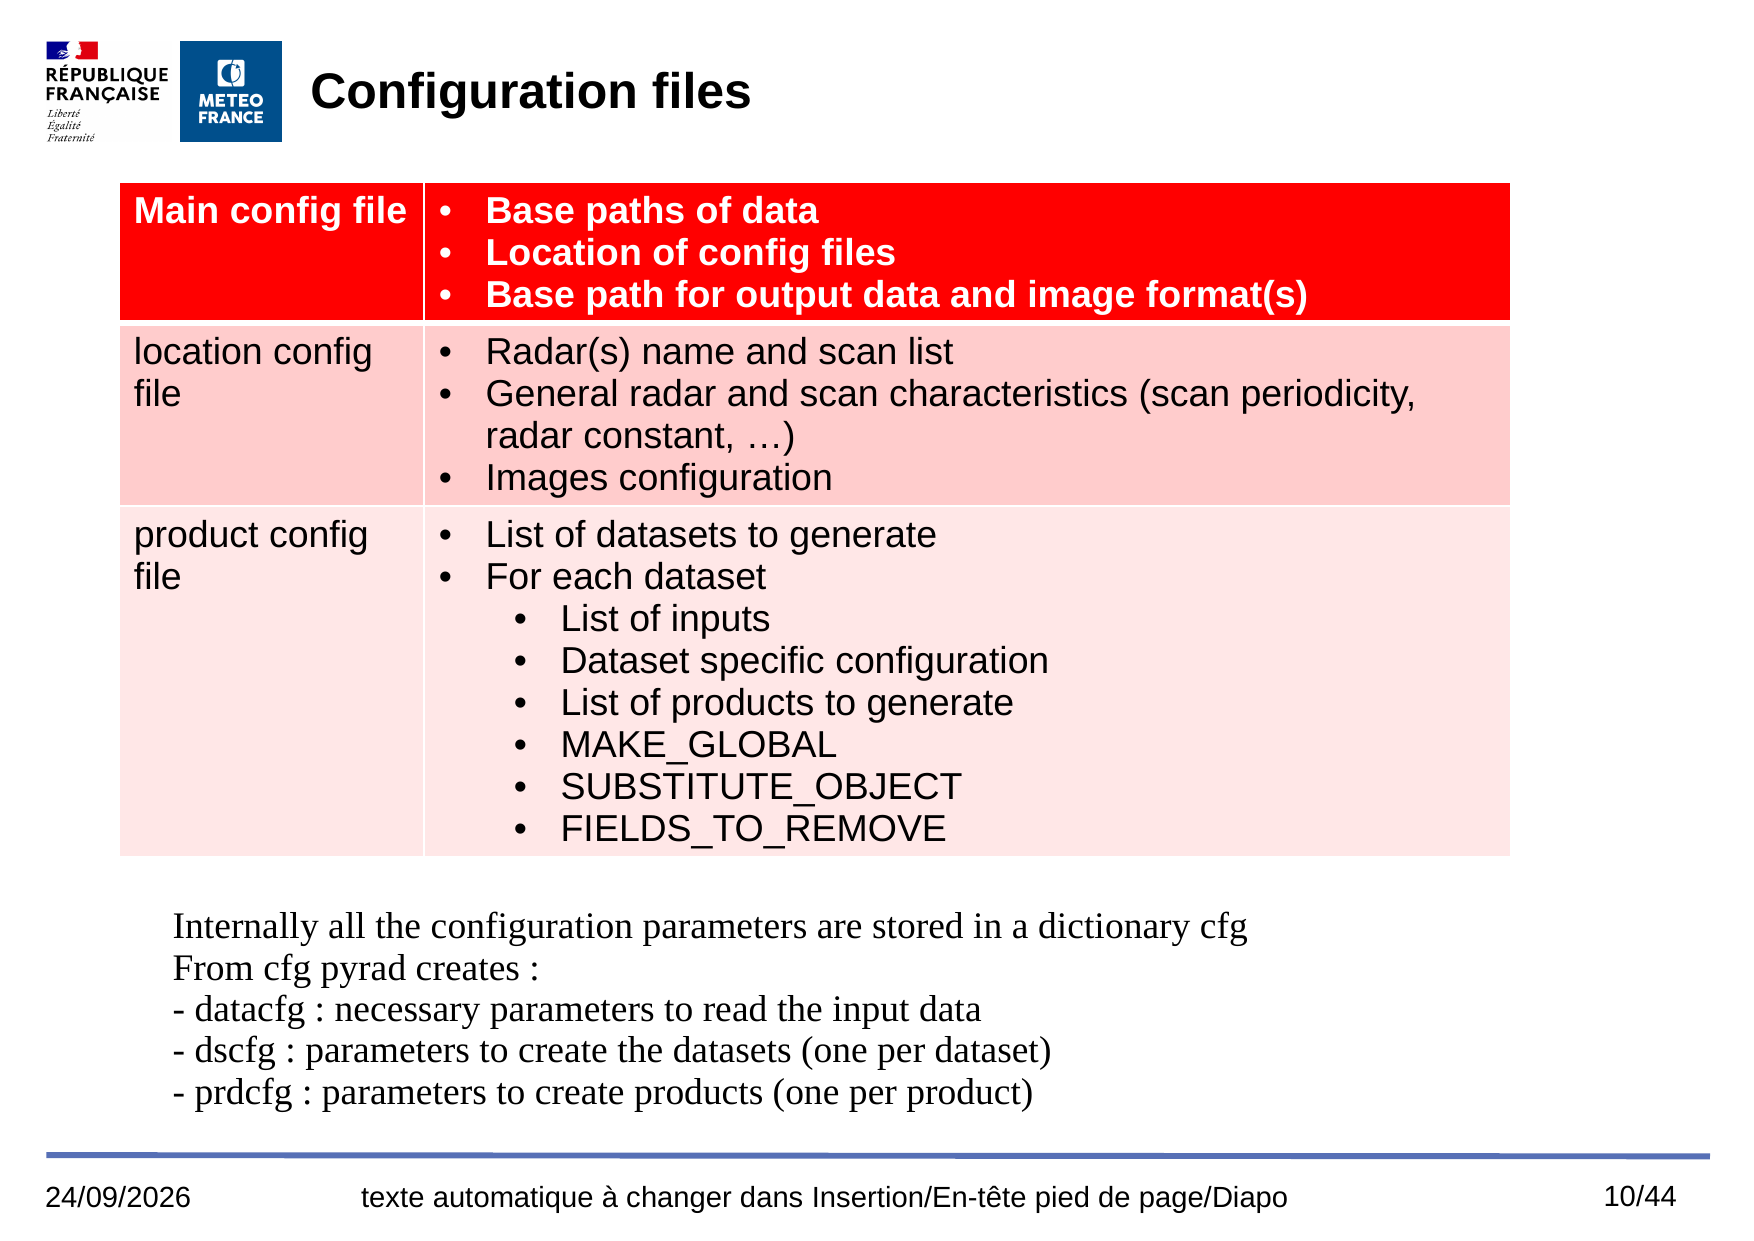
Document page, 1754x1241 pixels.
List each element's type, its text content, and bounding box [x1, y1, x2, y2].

table_cell location config file [120, 326, 423, 505]
title Configuration files [310, 40, 1697, 142]
table_cell Radar(s) name and scan list General radar and scan characteristics (scan periodicity, radar constant, …) Images configuration [425, 326, 1510, 505]
text_box Internally all the configuration parameters are stored in a dictionary cfg From cfg pyrad creates : - datacfg : necessary parameters to read the input data - dscfg : parameters to create the datasets (one per dataset) - prdcfg : parameters to create products (one per product) [157, 897, 1265, 1120]
table_header Main config file [120, 183, 423, 320]
table_cell product config file [120, 507, 423, 856]
table_cell List of datasets to generate For each dataset List of inputs Dataset specific configuration List of products to generate MAKE_GLOBAL SUBSTITUTE_OBJECT FIELDS_TO_REMOVE [425, 507, 1510, 856]
table_header Base paths of data Location of config files Base path for output data and image format(s) [425, 183, 1510, 320]
picture [46, 41, 172, 142]
picture [180, 41, 282, 142]
